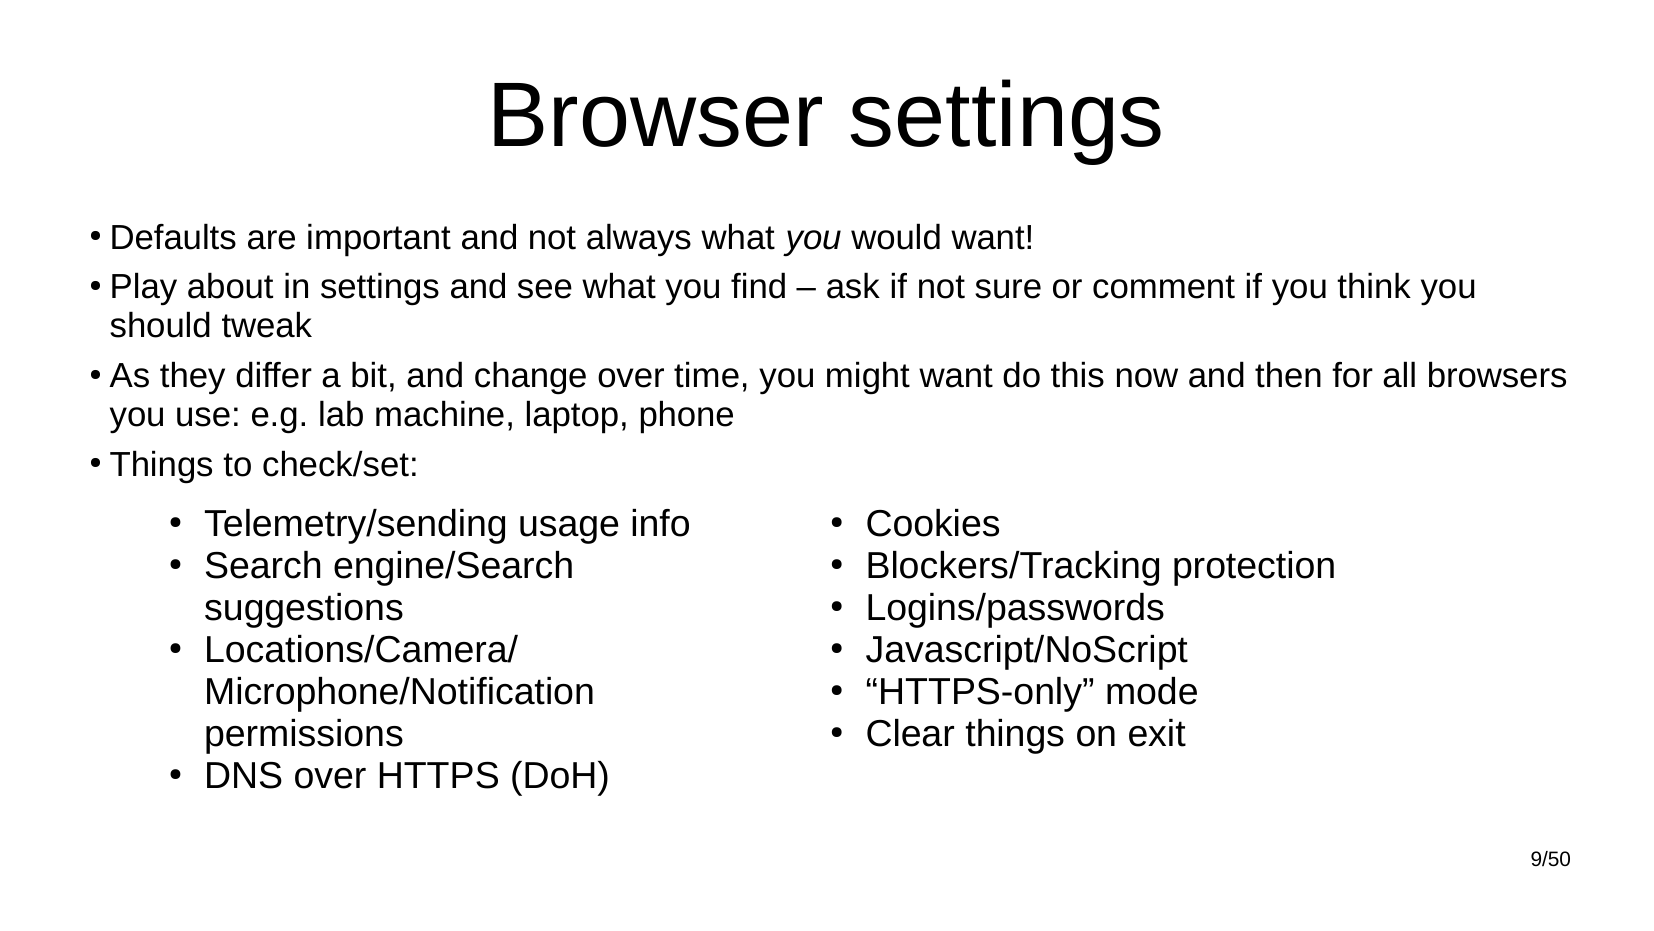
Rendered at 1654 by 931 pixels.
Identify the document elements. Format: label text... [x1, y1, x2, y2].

text_box Telemetry/sending usage info Search engine/Search suggestions Locations/Camera/Microphone/Notification permissions DNS over HTTPS (DoH) [154, 495, 709, 931]
list Defaults are important and not always what you would want! Play about in settings and see what you find – ask if not sure or comment if you think you should tweak As they differ a bit, and change over time, you might want do this now and then for all browsers you use: e.g. lab machine, laptop, phone Things to check/set: [82, 217, 1571, 485]
text_box Cookies Blockers/Tracking protection Logins/passwords Javascript/NoScript “HTTPS-only” mode Clear things on exit [815, 495, 1371, 886]
title Browser settings [82, 37, 1571, 193]
